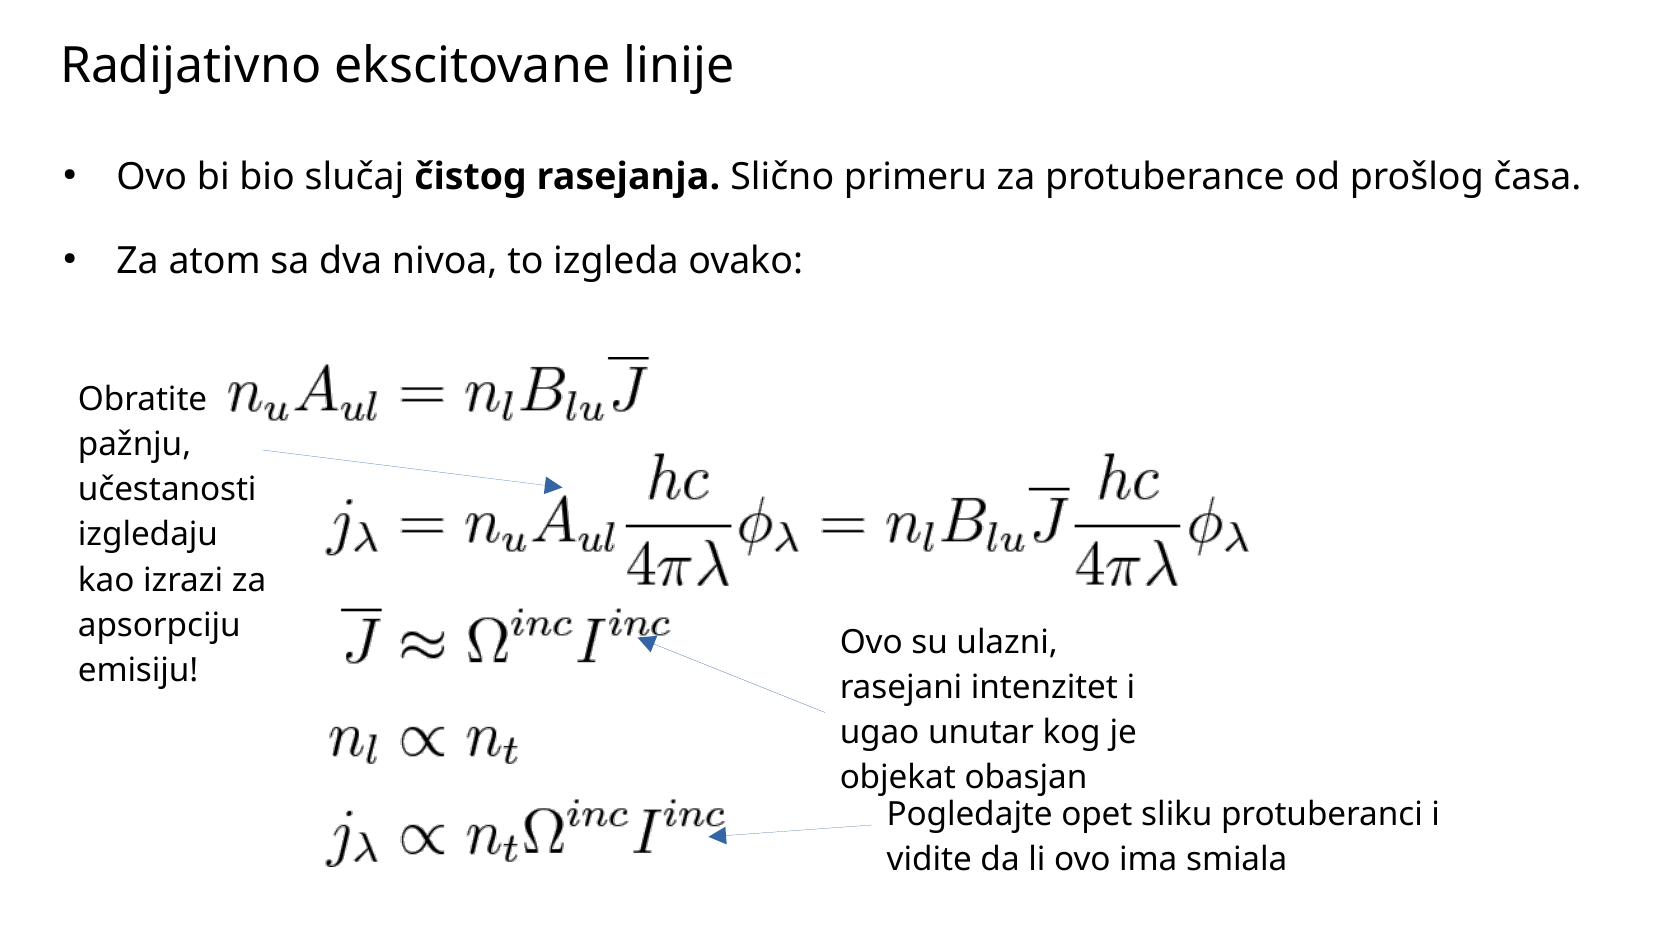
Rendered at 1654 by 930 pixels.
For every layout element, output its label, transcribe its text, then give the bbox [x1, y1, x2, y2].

title Radijativno ekscitovane linije [59, 13, 1648, 113]
list Ovo bi bio slučaj čistog rasejanja. Slično primeru za protuberance od prošlog časa. Za atom sa dva nivoa, to izgleda ovako: [45, 149, 1635, 880]
picture [228, 357, 1249, 867]
text_box Obratite pažnju, učestanosti izgledaju kao izrazi za apsorpciju emisiju! [63, 367, 228, 658]
text_box Pogledajte opet sliku protuberanci i vidite da li ovo ima smiala [871, 782, 1472, 901]
